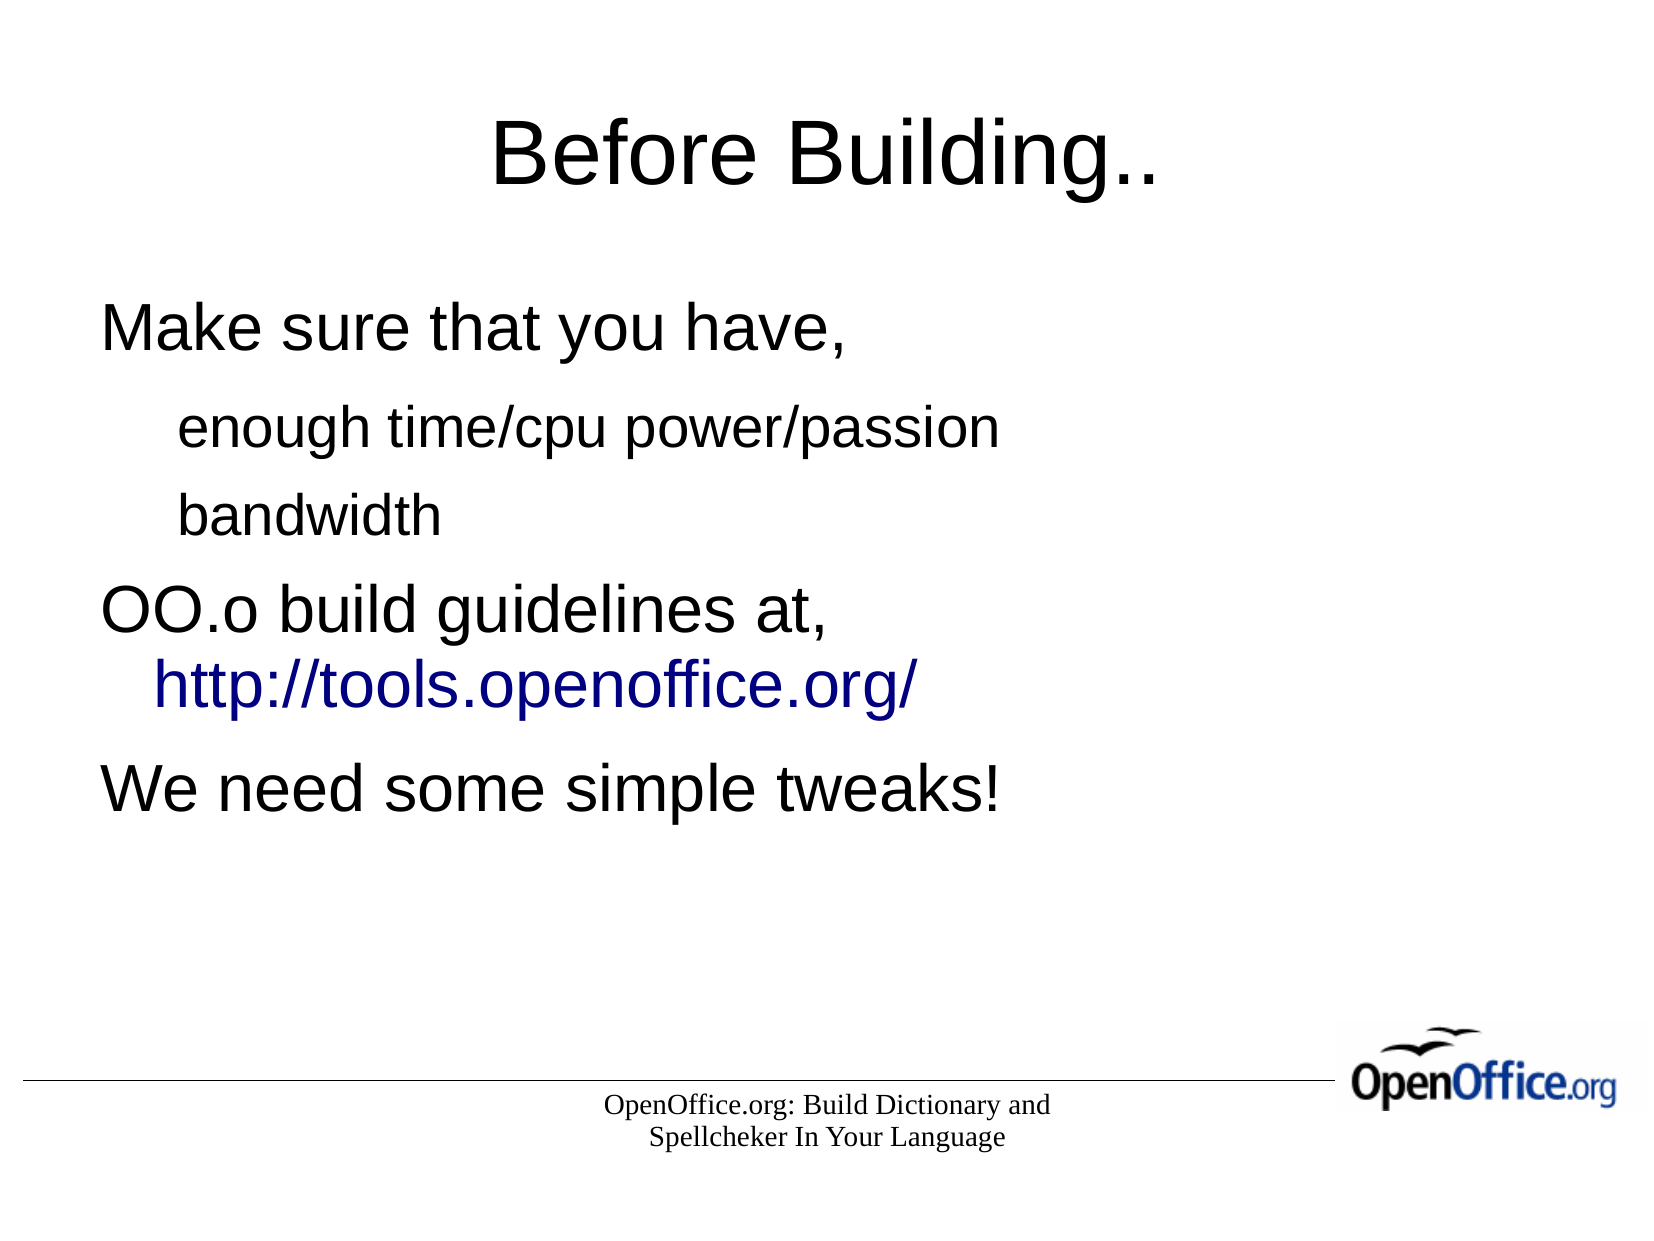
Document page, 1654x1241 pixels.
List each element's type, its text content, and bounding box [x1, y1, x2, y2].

picture [1335, 1020, 1648, 1111]
title Before Building.. [82, 49, 1571, 257]
list Make sure that you have, enough time/cpu power/passion bandwidth OO.o build guidelines at, http://tools.openoffice.org/ We need some simple tweaks! [82, 290, 1571, 1094]
